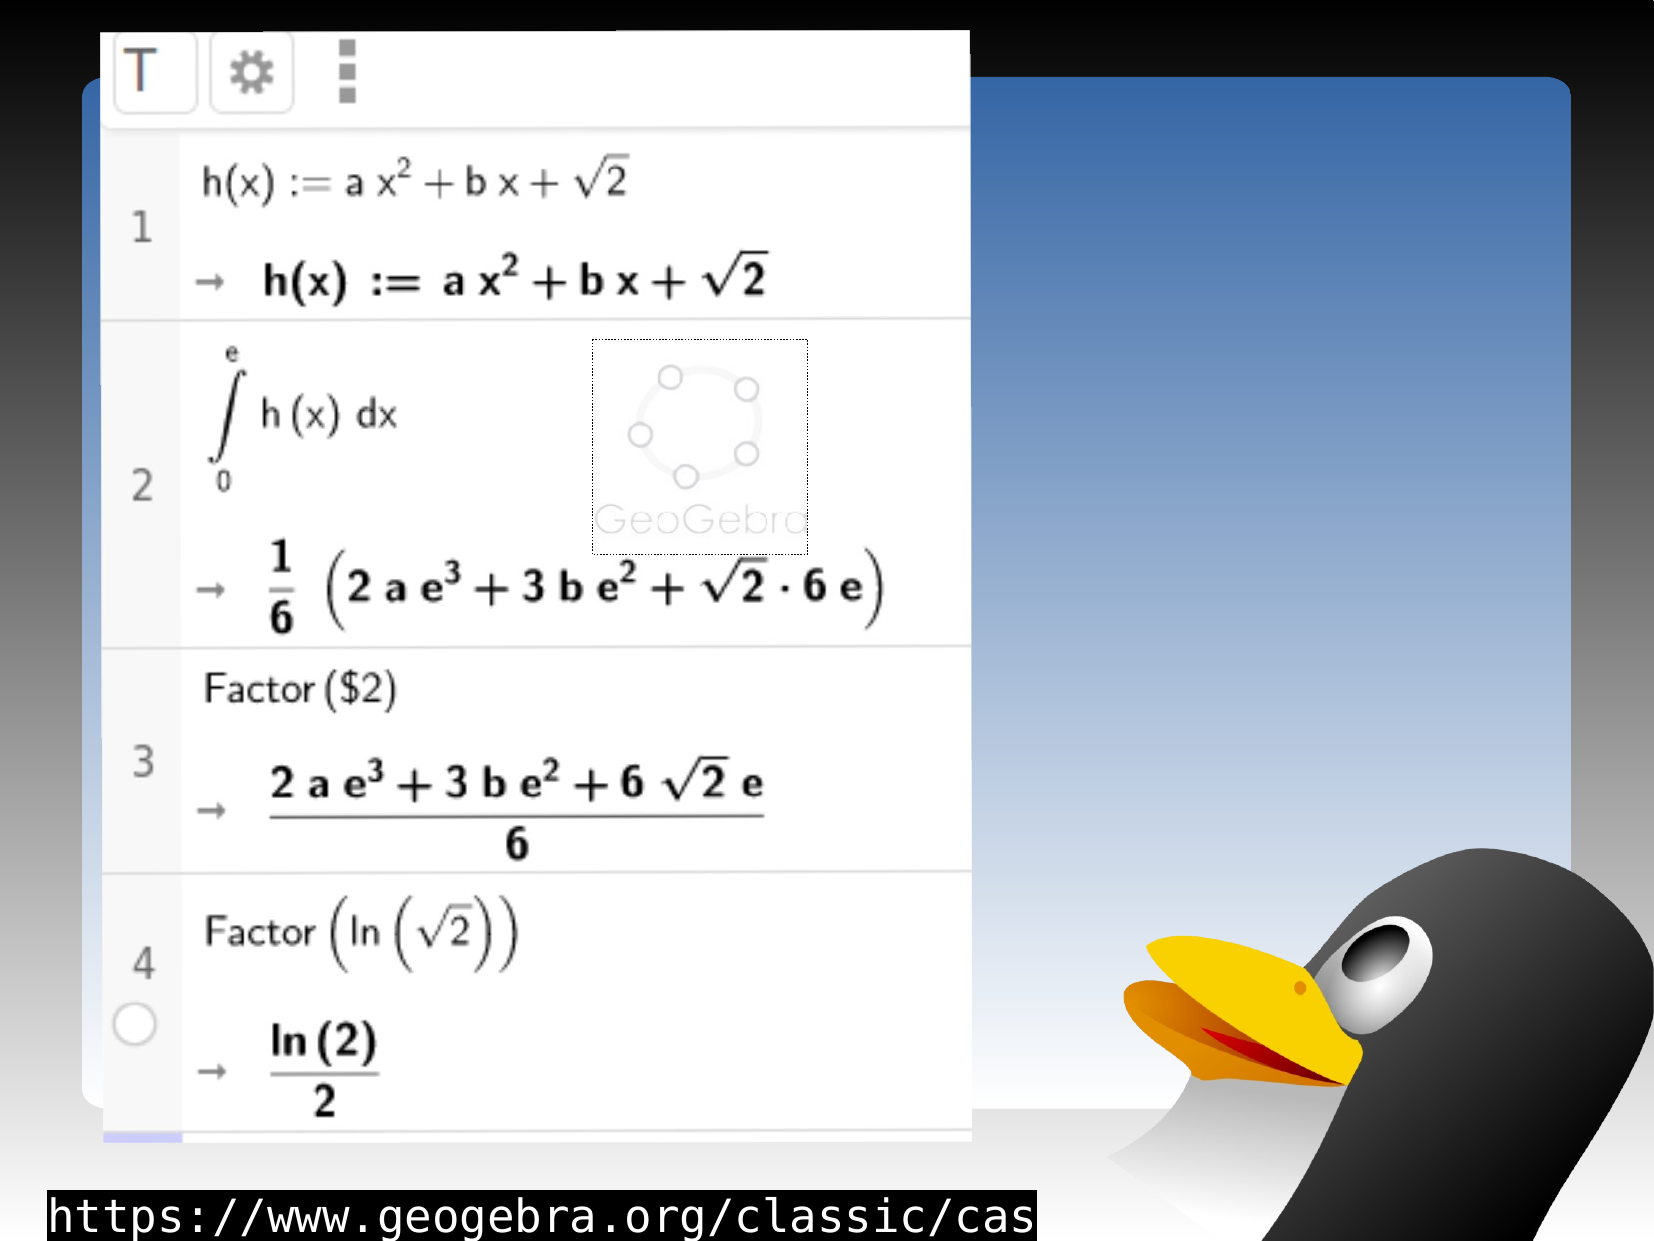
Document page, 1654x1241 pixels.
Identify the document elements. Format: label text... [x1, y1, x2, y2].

text_box https://www.geogebra.org/classic/cas [32, 1114, 1161, 1241]
picture [99, 29, 972, 1114]
picture [1032, 696, 1654, 1241]
